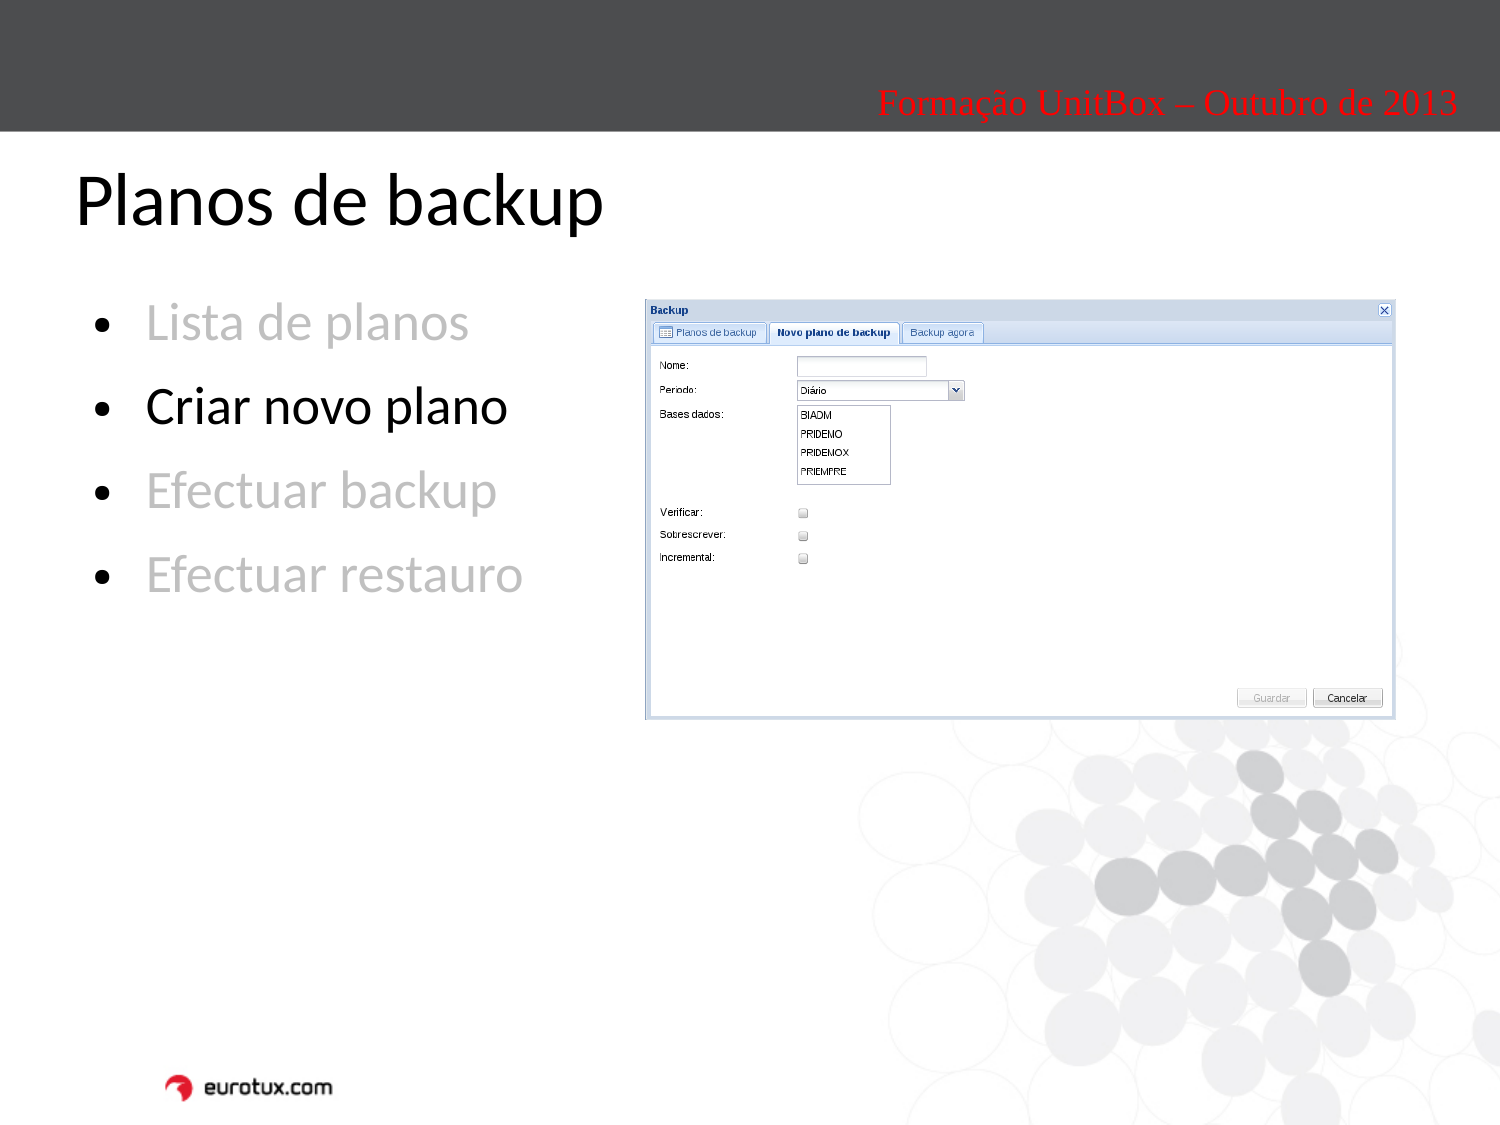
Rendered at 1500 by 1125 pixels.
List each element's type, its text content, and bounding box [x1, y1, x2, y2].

picture [0, 0, 1500, 1125]
list Lista de planos Criar novo plano Efectuar backup Efectuar restauro [75, 299, 734, 1043]
title Planos de backup [75, 112, 1425, 301]
